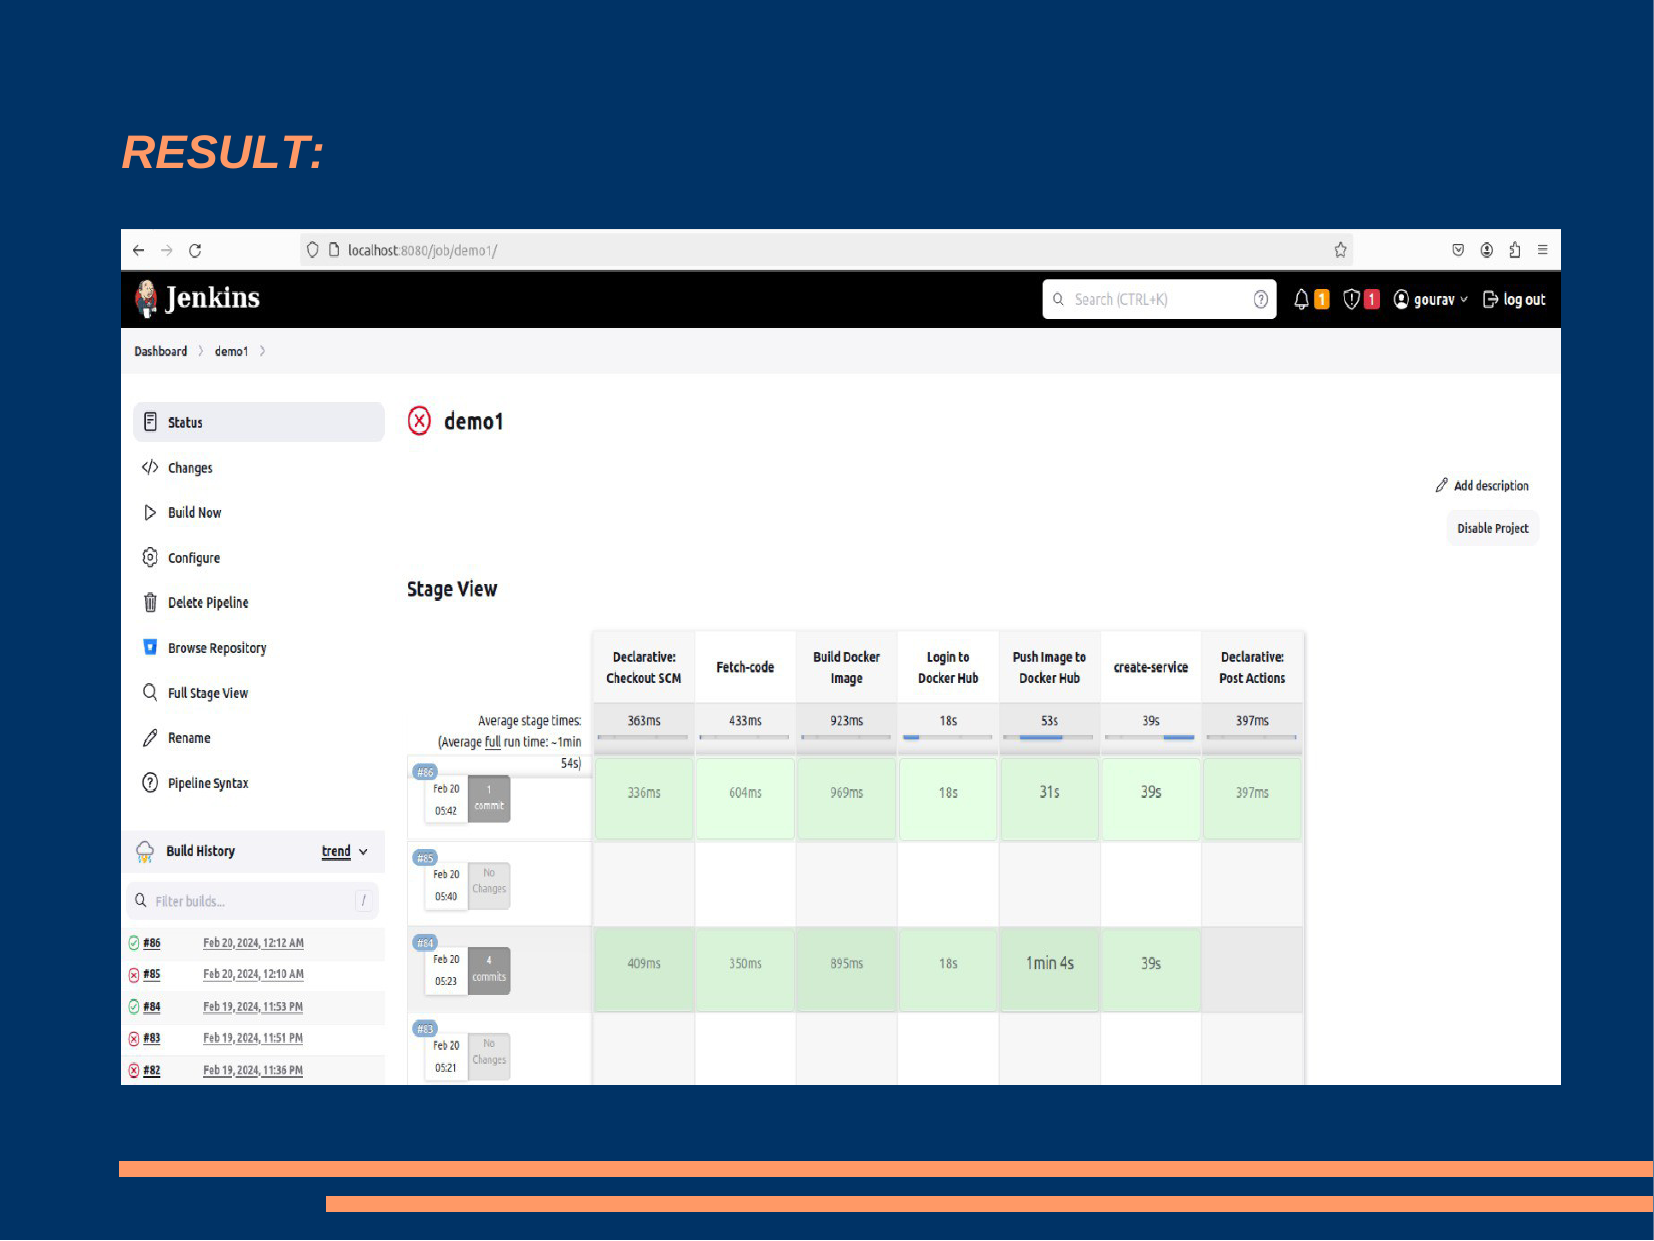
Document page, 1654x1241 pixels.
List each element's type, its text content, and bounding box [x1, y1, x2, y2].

title RESULT: [121, 46, 1534, 229]
picture [121, 229, 1561, 1085]
